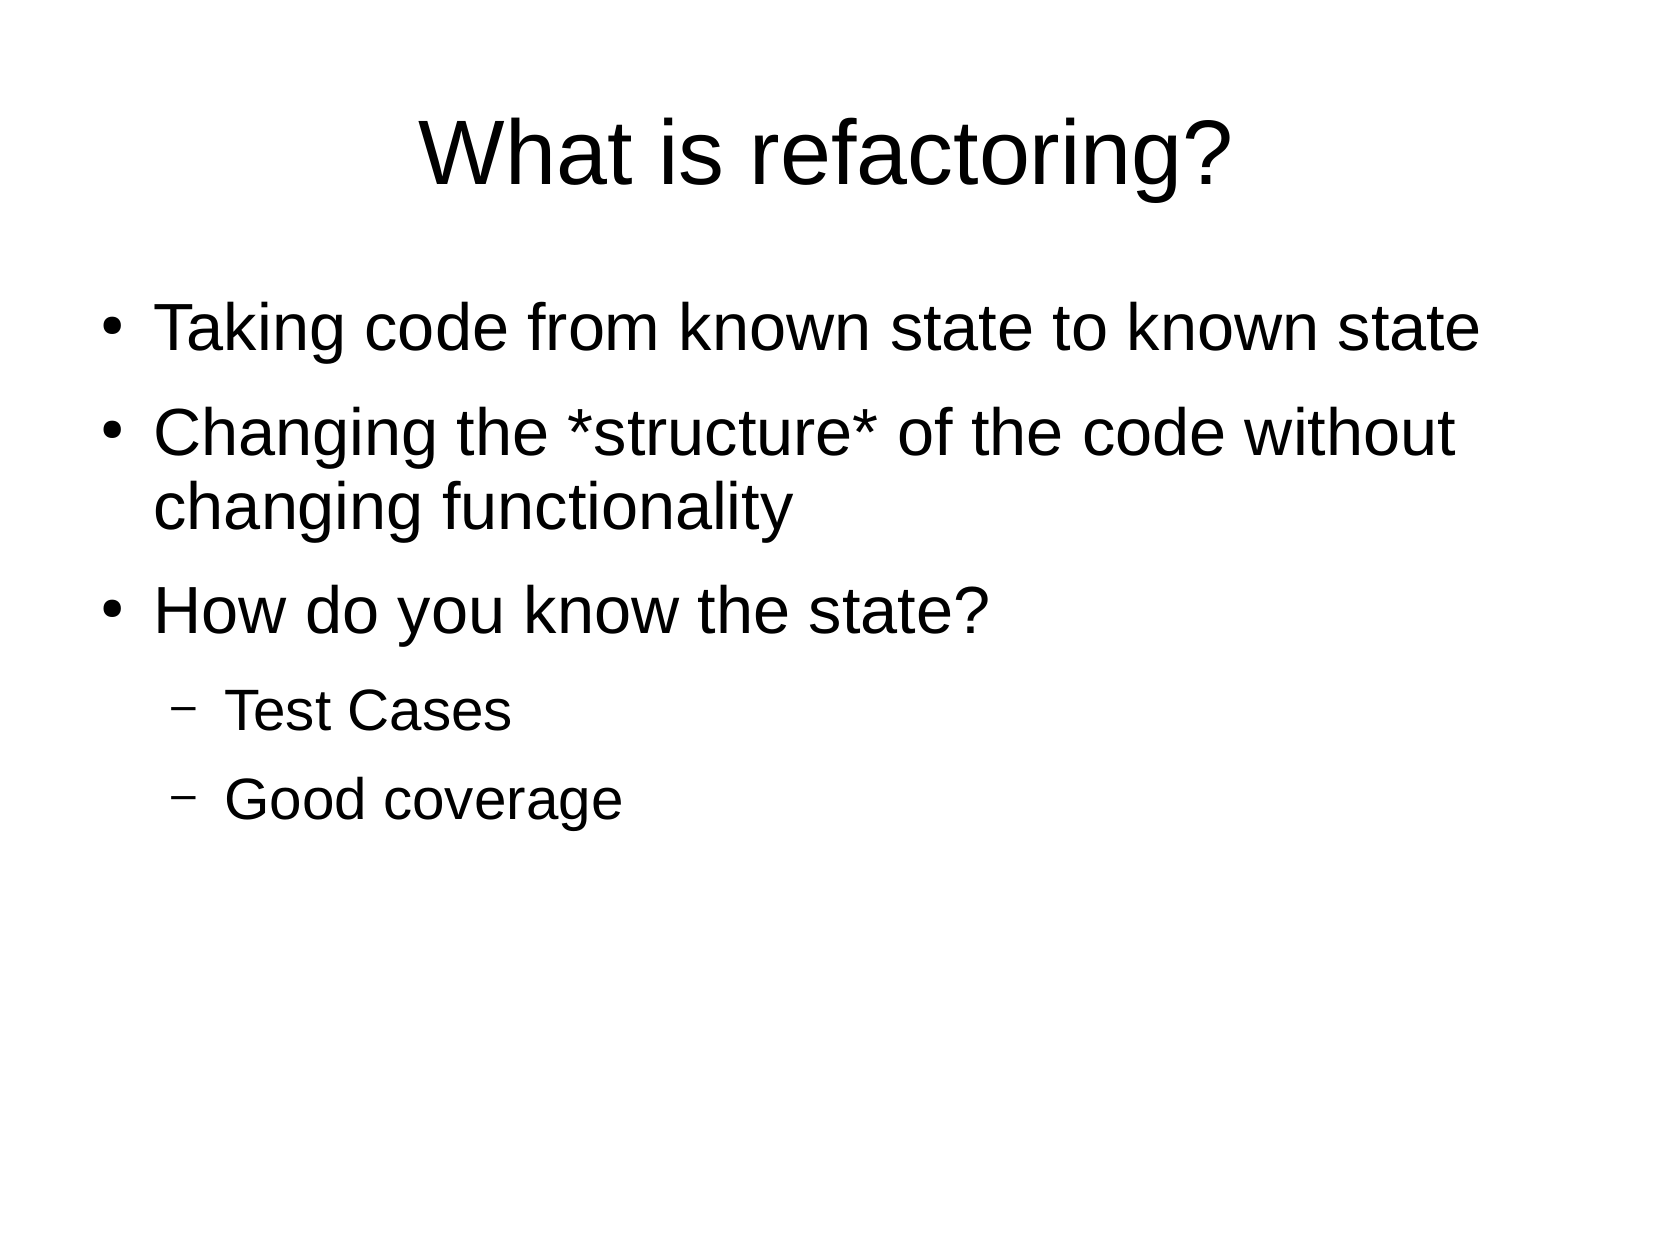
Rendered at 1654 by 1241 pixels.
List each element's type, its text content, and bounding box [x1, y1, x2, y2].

list Taking code from known state to known state Changing the *structure* of the code without changing functionality How do you know the state? Test Cases Good coverage [82, 290, 1571, 1109]
title What is refactoring? [82, 49, 1571, 257]
